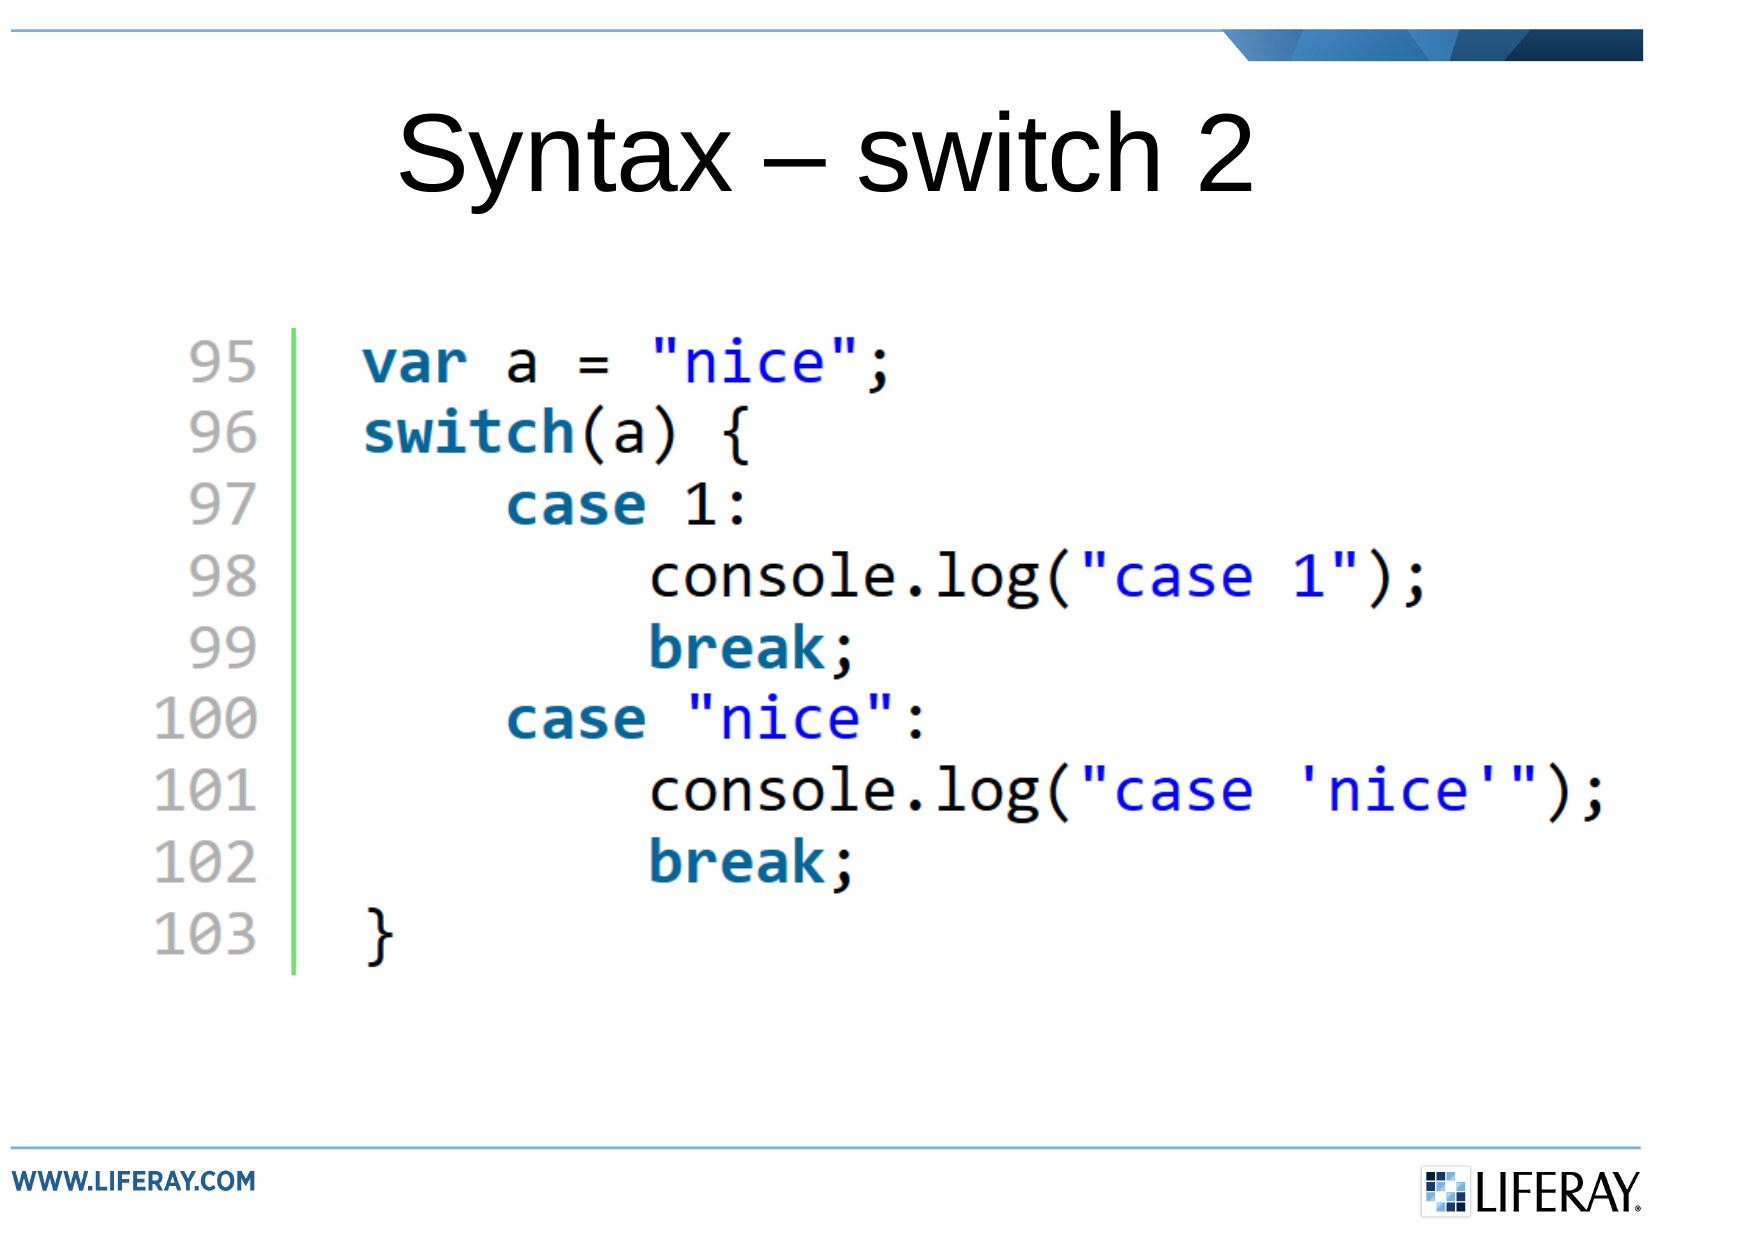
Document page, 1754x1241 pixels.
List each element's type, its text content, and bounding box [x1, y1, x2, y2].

picture [9, 1124, 1642, 1234]
picture [11, 0, 1644, 84]
title Syntax – switch 2 [82, 49, 1571, 257]
picture [129, 328, 1613, 976]
